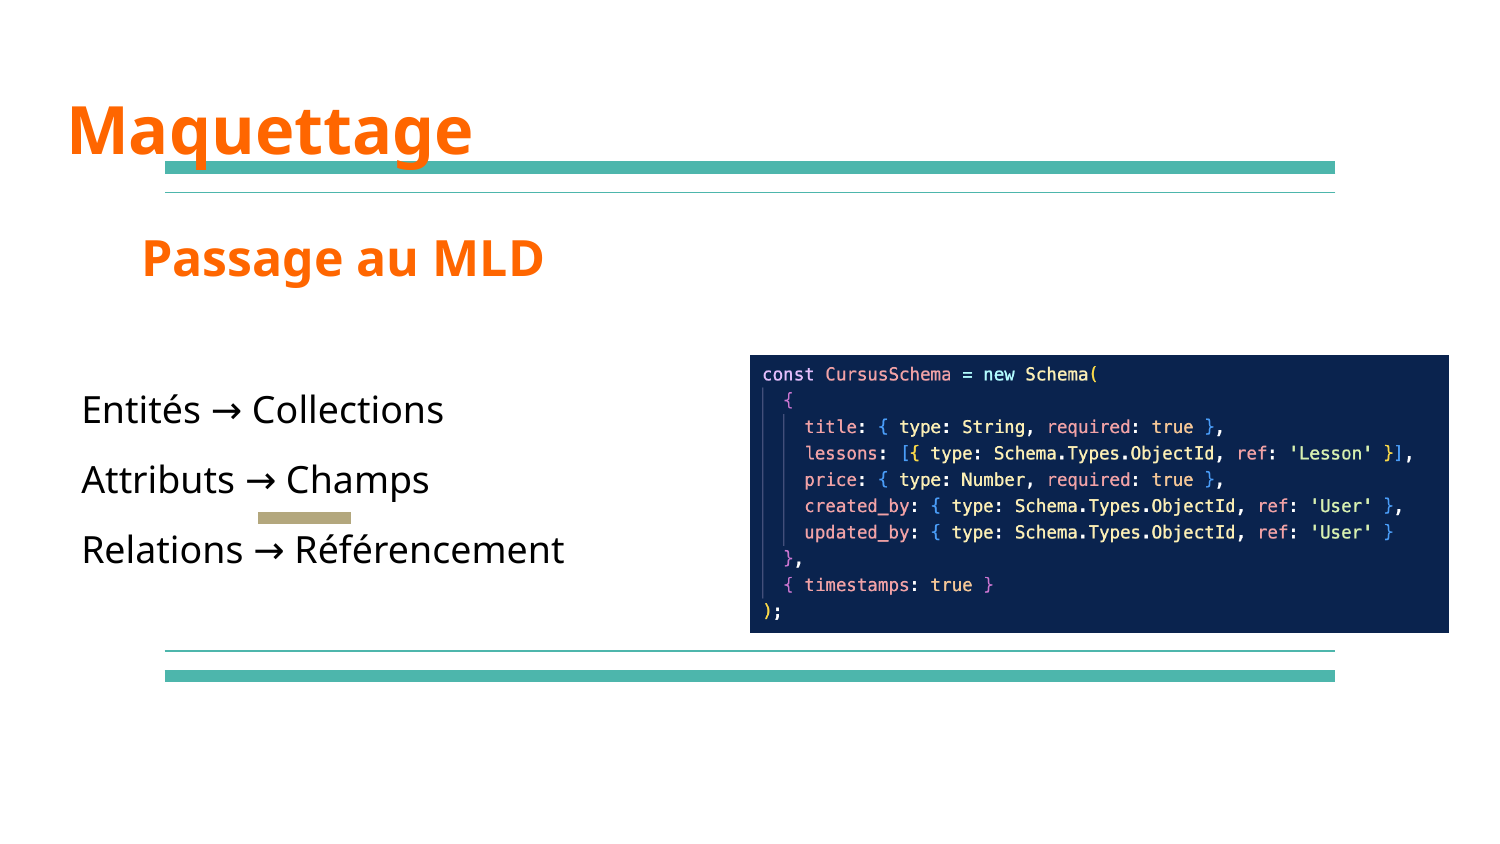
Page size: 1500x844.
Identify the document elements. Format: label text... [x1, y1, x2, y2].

list Entités → Collections Attributs → Champs Relations → Référencement [66, 371, 731, 618]
title Maquettage [51, 72, 1449, 189]
title Passage au MLD [51, 211, 1449, 293]
picture [750, 355, 1449, 633]
